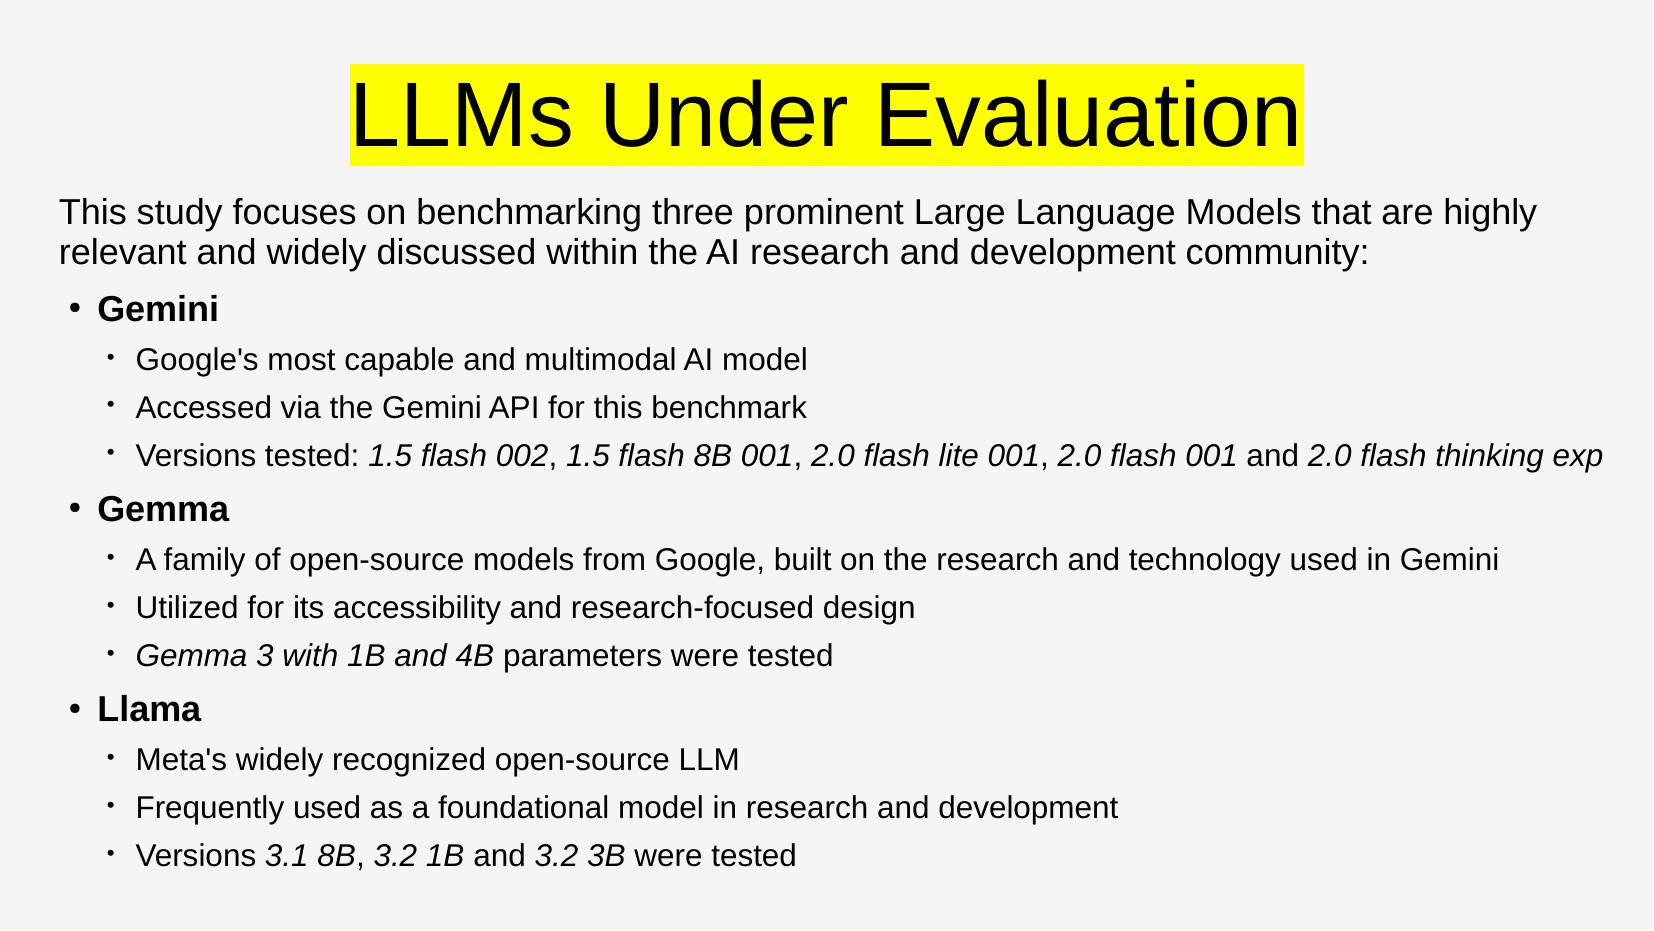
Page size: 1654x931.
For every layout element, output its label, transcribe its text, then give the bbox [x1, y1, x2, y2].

list This study focuses on benchmarking three prominent Large Language Models that are highly relevant and widely discussed within the AI research and development community: Gemini Google's most capable and multimodal AI model Accessed via the Gemini API for this benchmark Versions tested: 1.5 flash 002, 1.5 flash 8B 001, 2.0 flash lite 001, 2.0 flash 001 and 2.0 flash thinking exp Gemma A family of open-source models from Google, built on the research and technology used in Gemini Utilized for its accessibility and research-focused design Gemma 3 with 1B and 4B parameters were tested Llama Meta's widely recognized open-source LLM Frequently used as a foundational model in research and development Versions 3.1 8B, 3.2 1B and 3.2 3B were tested [59, 192, 1625, 916]
title LLMs Under Evaluation [82, 37, 1571, 192]
